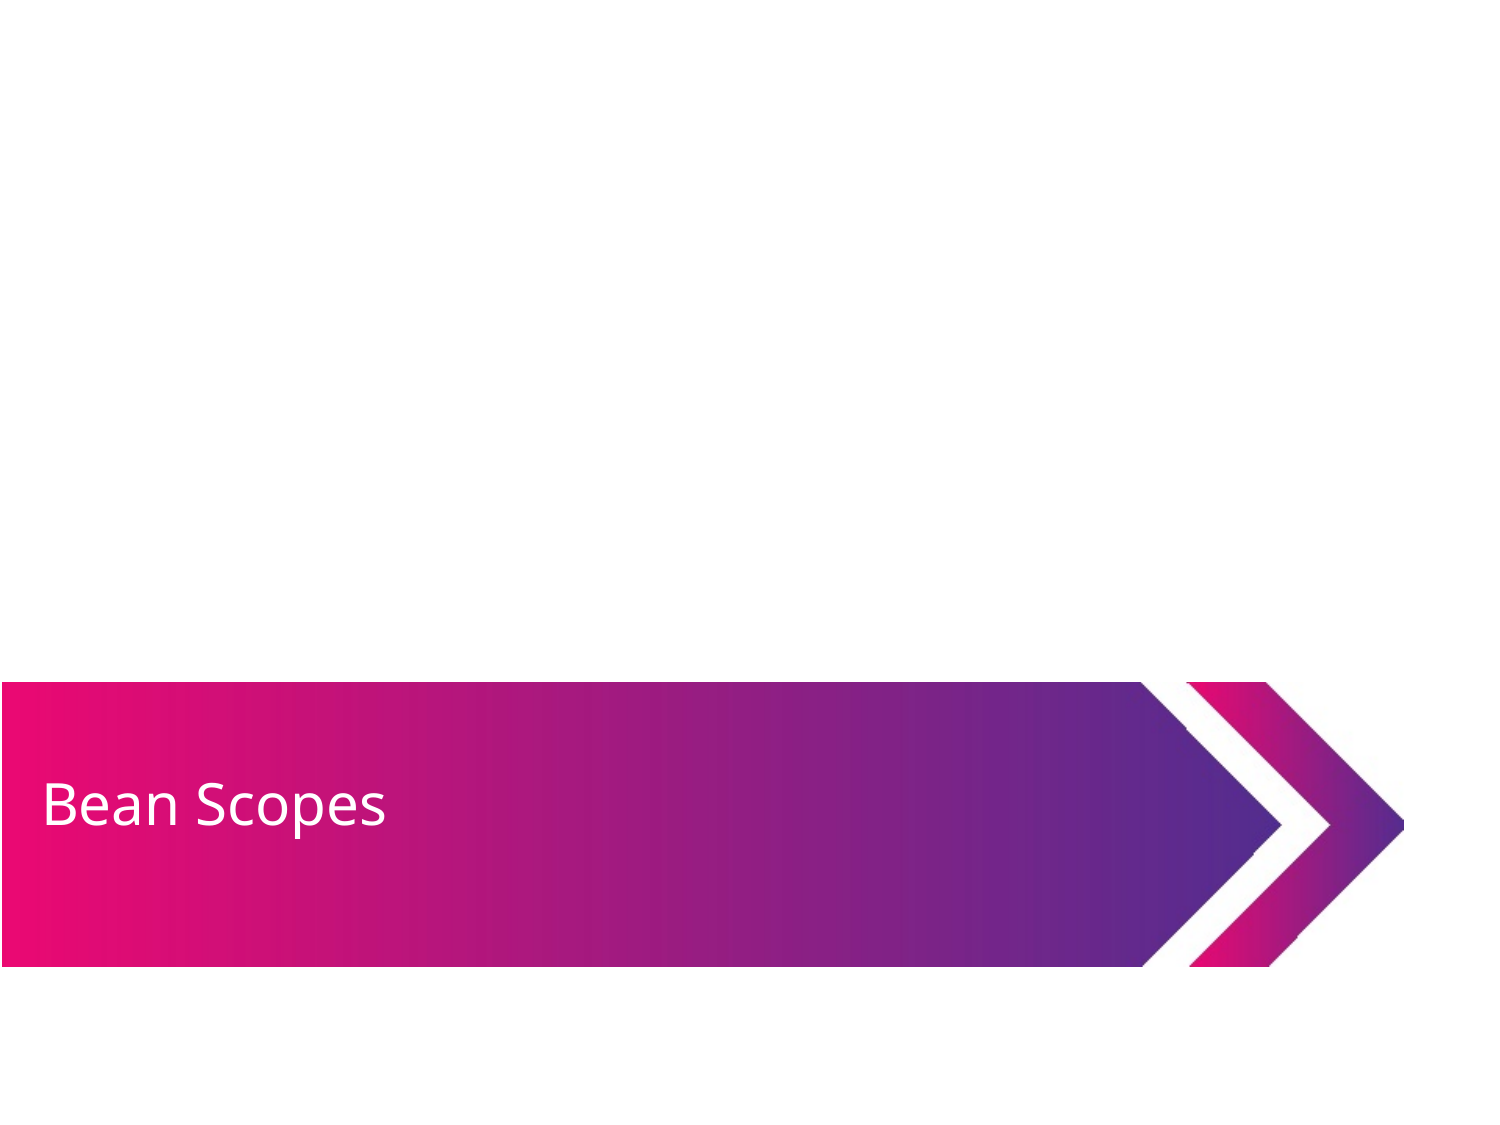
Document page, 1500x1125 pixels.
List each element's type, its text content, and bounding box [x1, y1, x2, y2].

picture [2, 682, 1404, 967]
text_box Bean Scopes [26, 755, 1158, 839]
